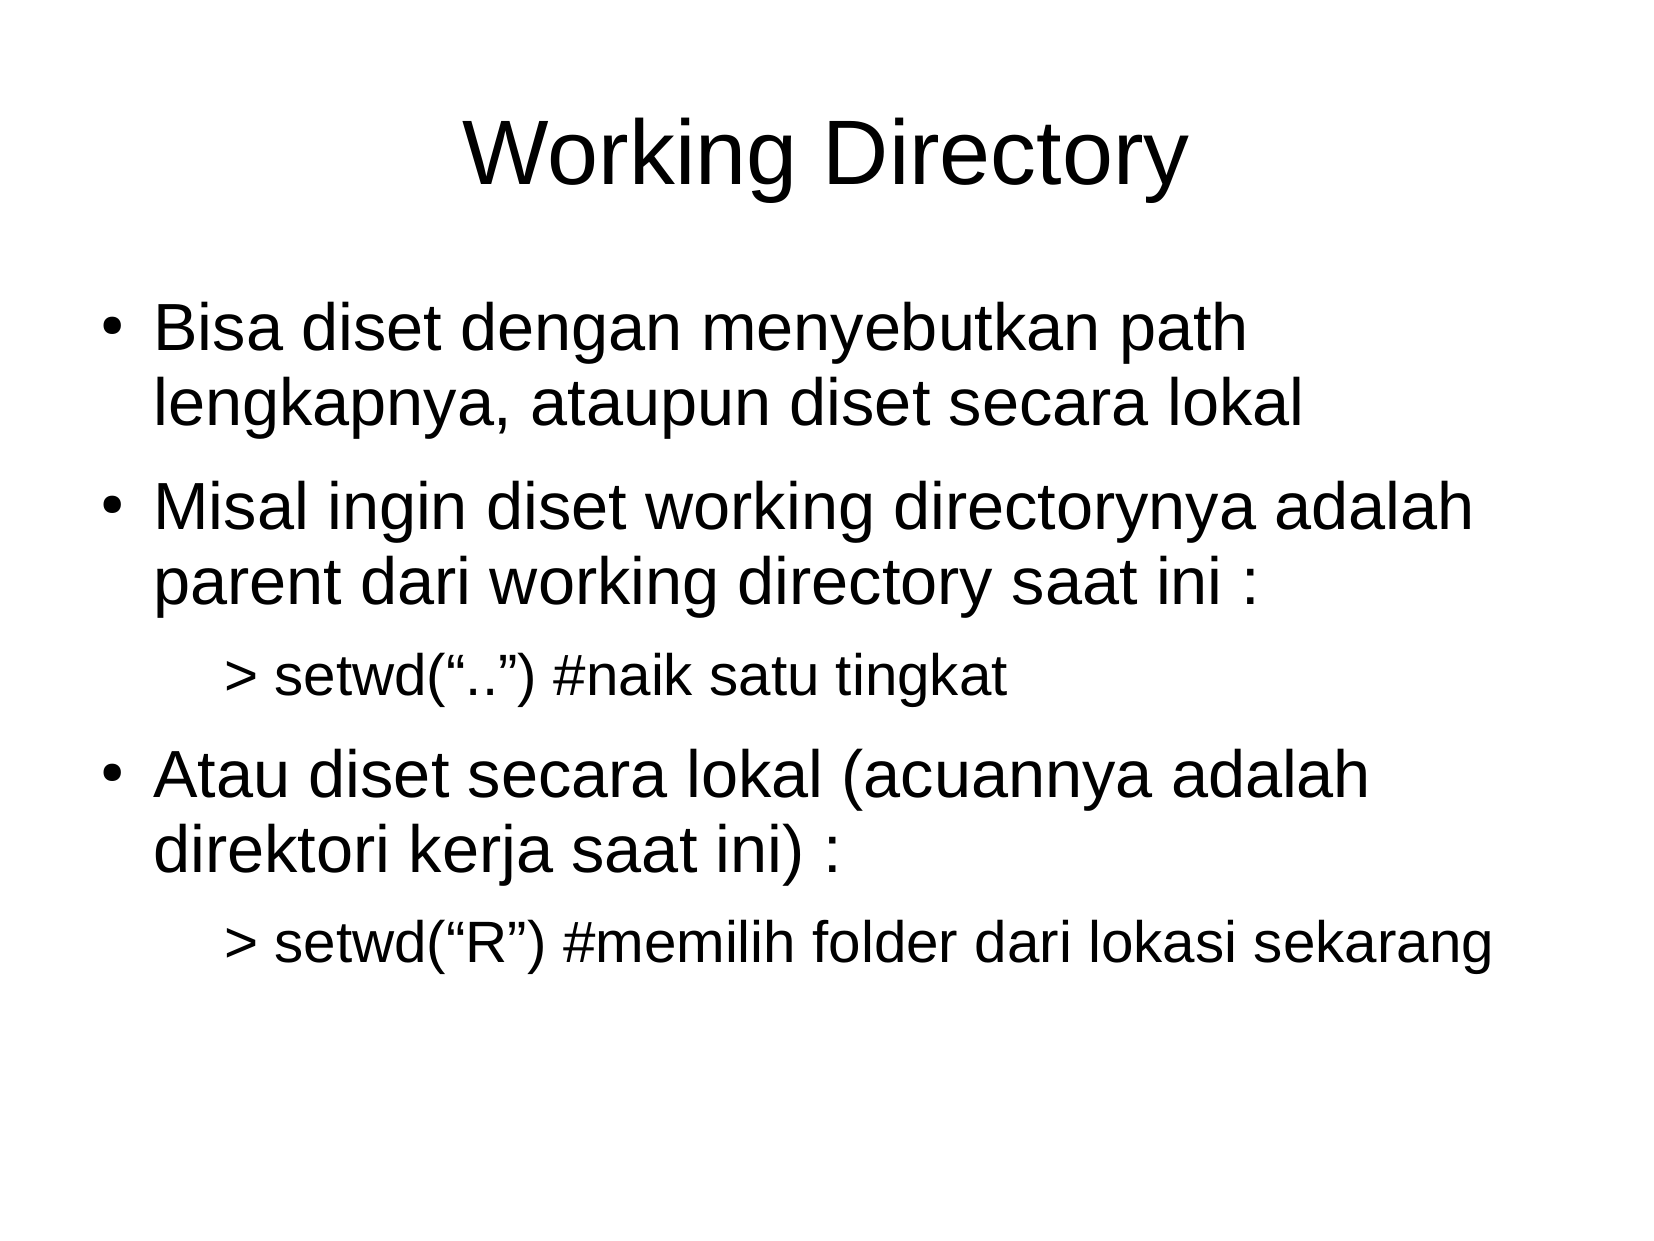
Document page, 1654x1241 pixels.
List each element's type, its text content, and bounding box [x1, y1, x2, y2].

title Working Directory [82, 49, 1571, 257]
list Bisa diset dengan menyebutkan path lengkapnya, ataupun diset secara lokal Misal ingin diset working directorynya adalah parent dari working directory saat ini : > setwd(“..”) #naik satu tingkat Atau diset secara lokal (acuannya adalah direktori kerja saat ini) : > setwd(“R”) #memilih folder dari lokasi sekarang [82, 290, 1571, 1010]
